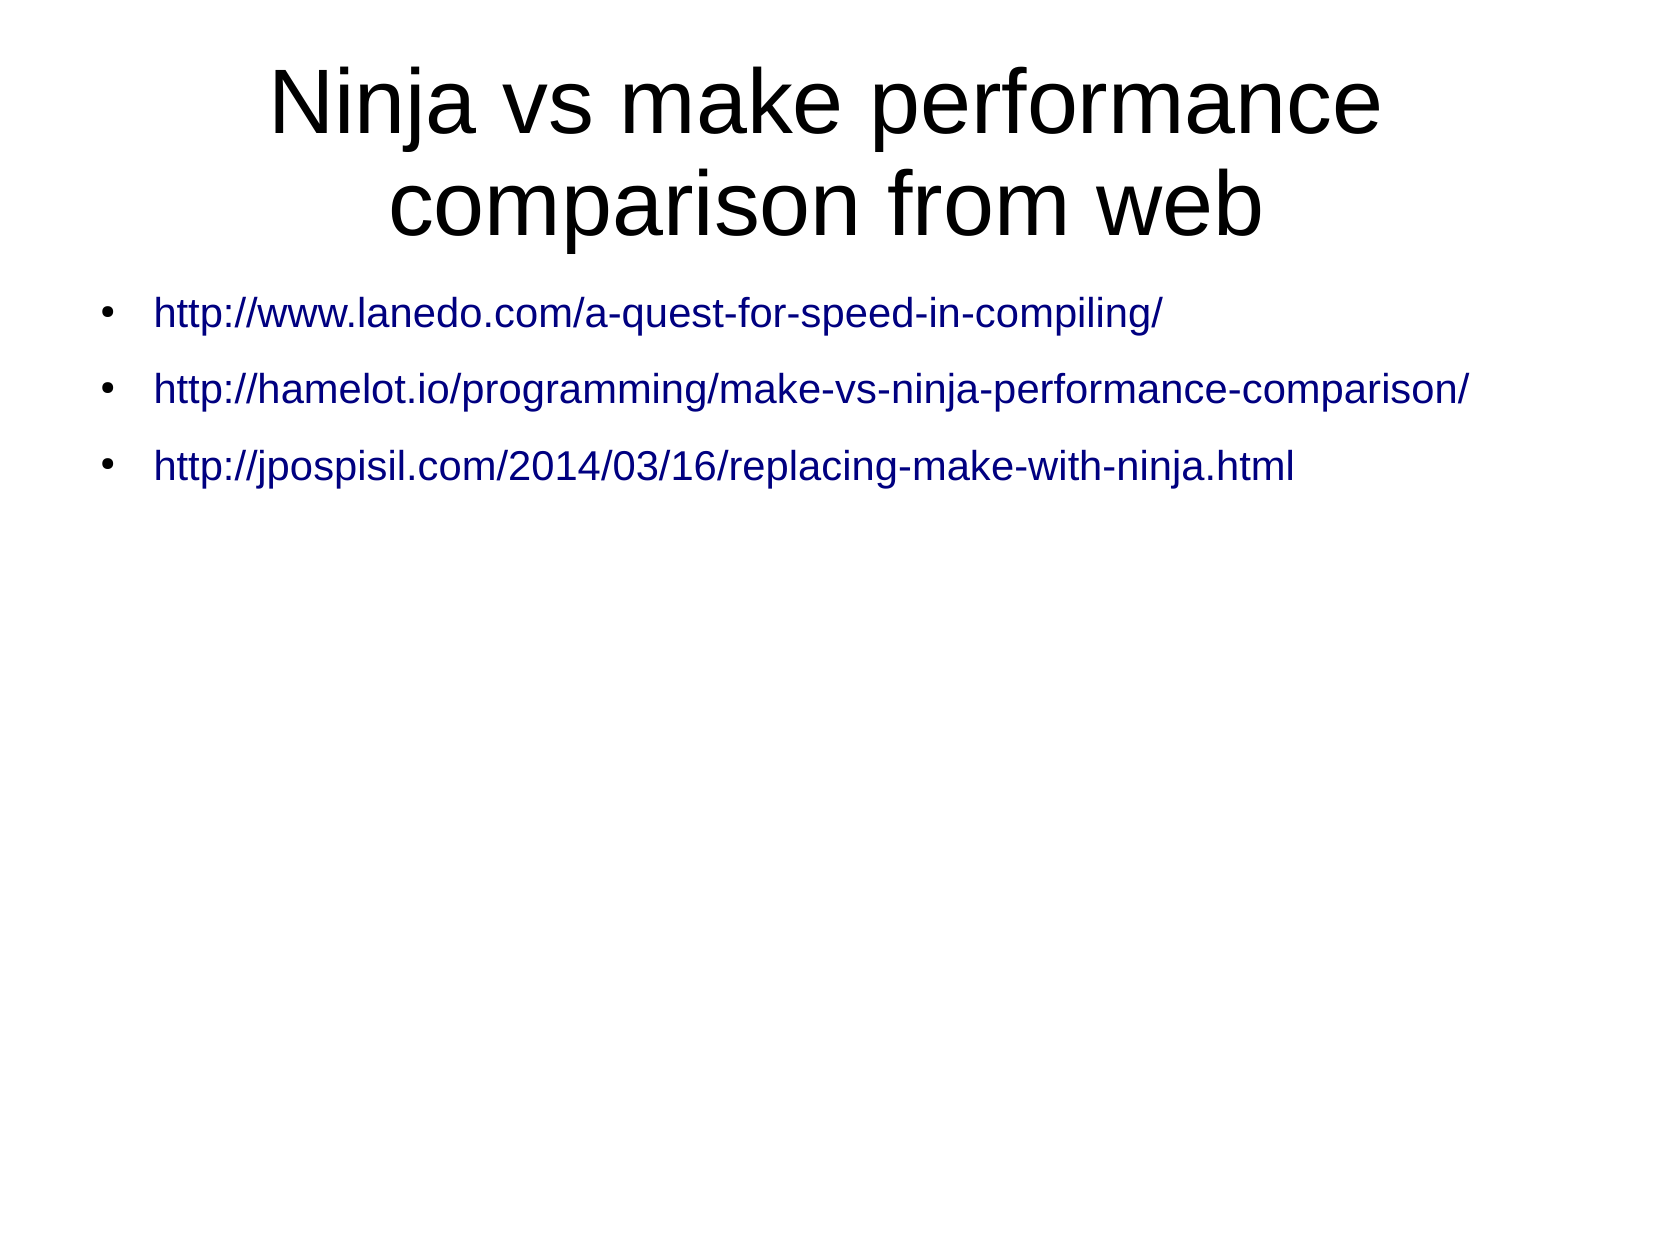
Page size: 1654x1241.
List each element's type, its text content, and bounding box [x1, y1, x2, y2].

list http://www.lanedo.com/a-quest-for-speed-in-compiling/ http://hamelot.io/programming/make-vs-ninja-performance-comparison/ http://jpospisil.com/2014/03/16/replacing-make-with-ninja.html [82, 290, 1571, 1010]
title Ninja vs make performance comparison from web [82, 49, 1571, 257]
